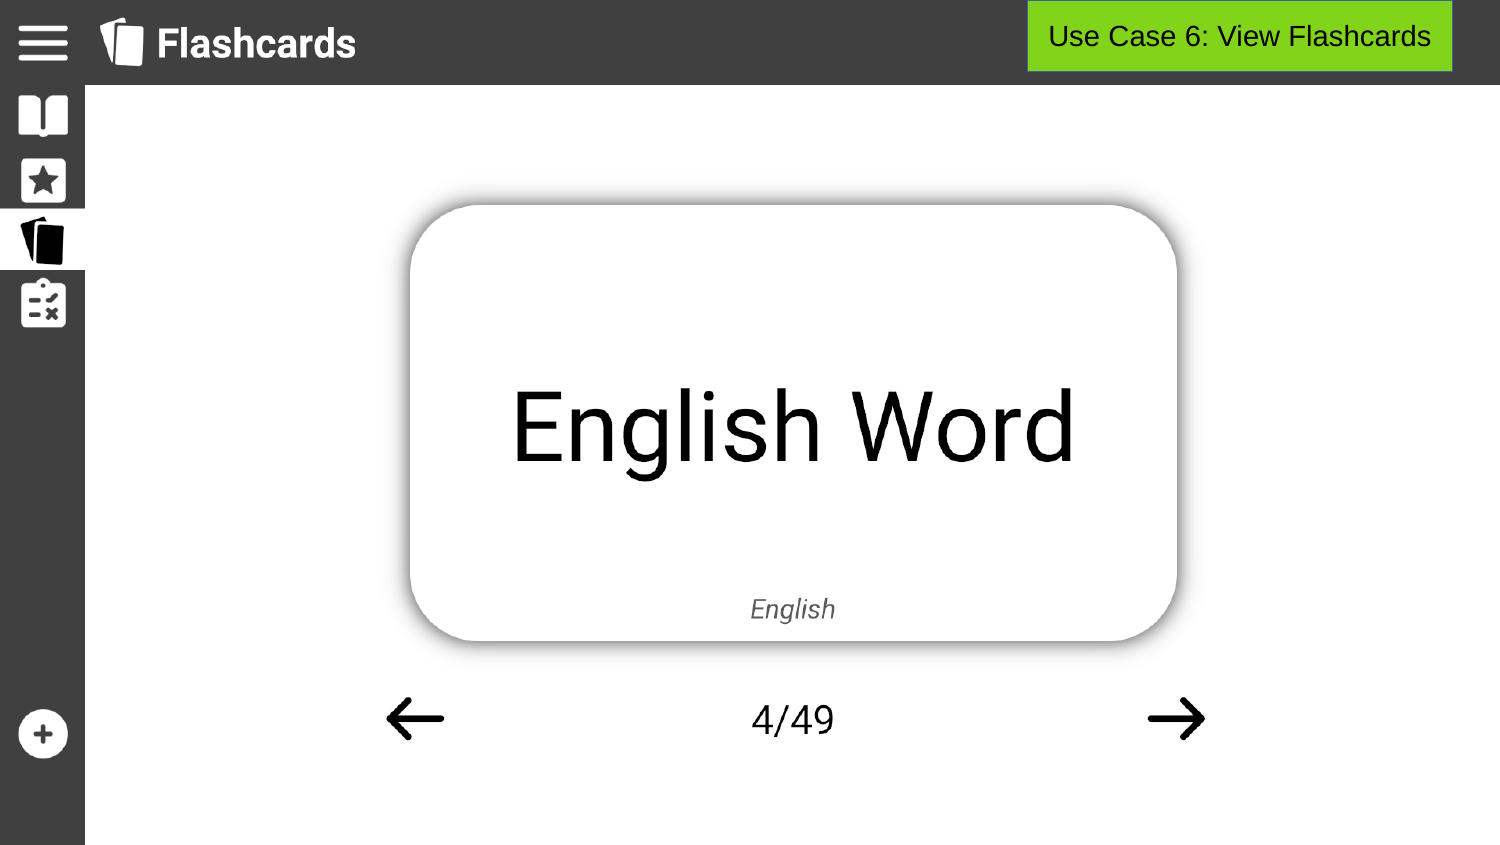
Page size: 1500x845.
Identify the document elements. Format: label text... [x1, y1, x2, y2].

picture [0, 0, 1500, 845]
text_box Use Case 6: View Flashcards [1027, 0, 1453, 72]
